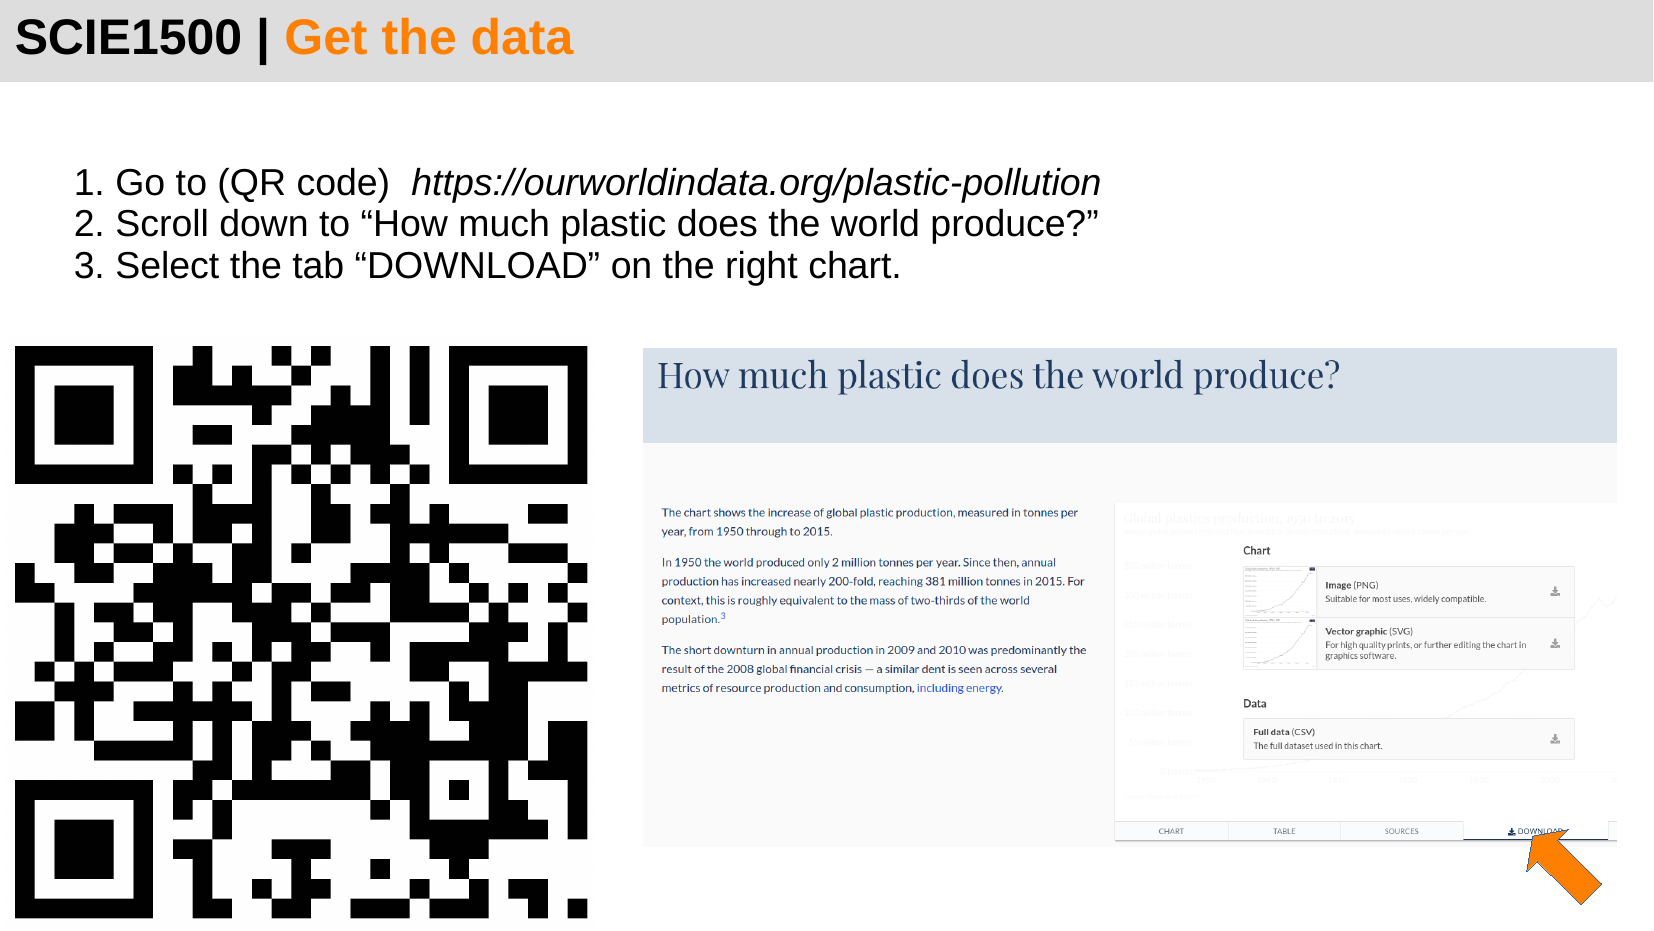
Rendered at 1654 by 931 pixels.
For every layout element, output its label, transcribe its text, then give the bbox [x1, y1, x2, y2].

text_box 1. Go to (QR code) https://ourworldindata.org/plastic-pollution 2. Scroll down to “How much plastic does the world produce?” 3. Select the tab “DOWNLOAD” on the right chart. [59, 153, 1128, 295]
text_box [0, 0, 1654, 83]
picture [5, 336, 597, 928]
text_box [1526, 829, 1602, 905]
text_box SCIE1500 | Get the data [0, 2, 1619, 83]
picture [643, 348, 1617, 847]
